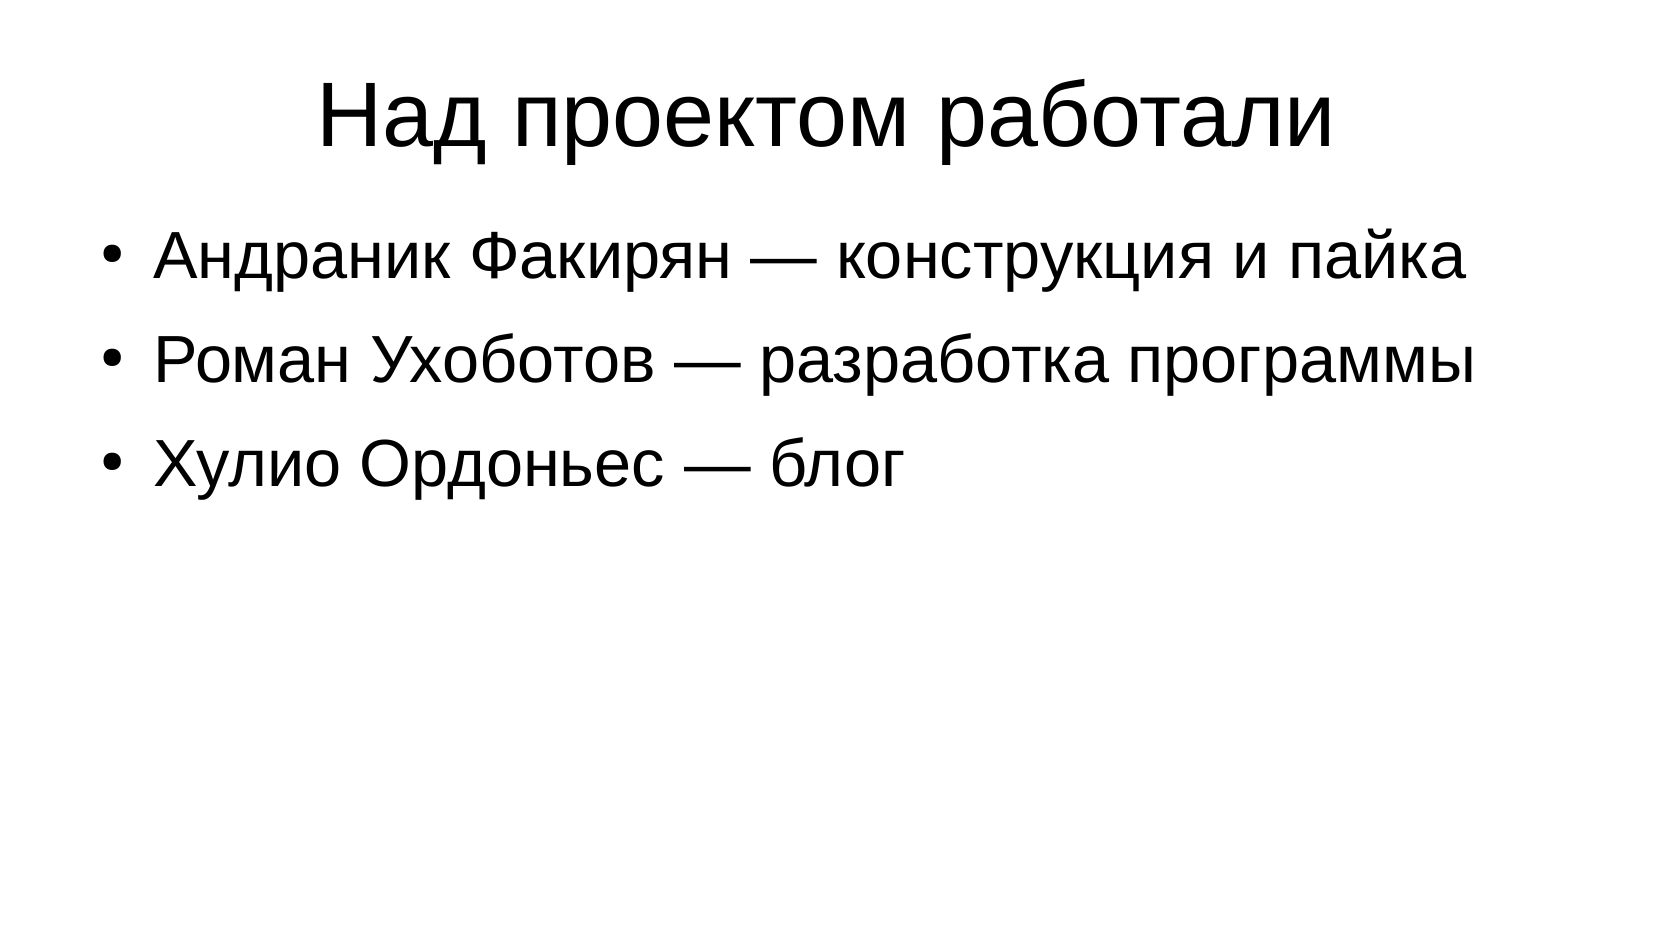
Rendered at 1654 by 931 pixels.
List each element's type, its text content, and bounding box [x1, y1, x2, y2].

title Над проектом работали [82, 37, 1571, 193]
list Андраник Факирян — конструкция и пайка Роман Ухоботов — разработка программы Хулио Ордоньес — блог [82, 217, 1571, 758]
